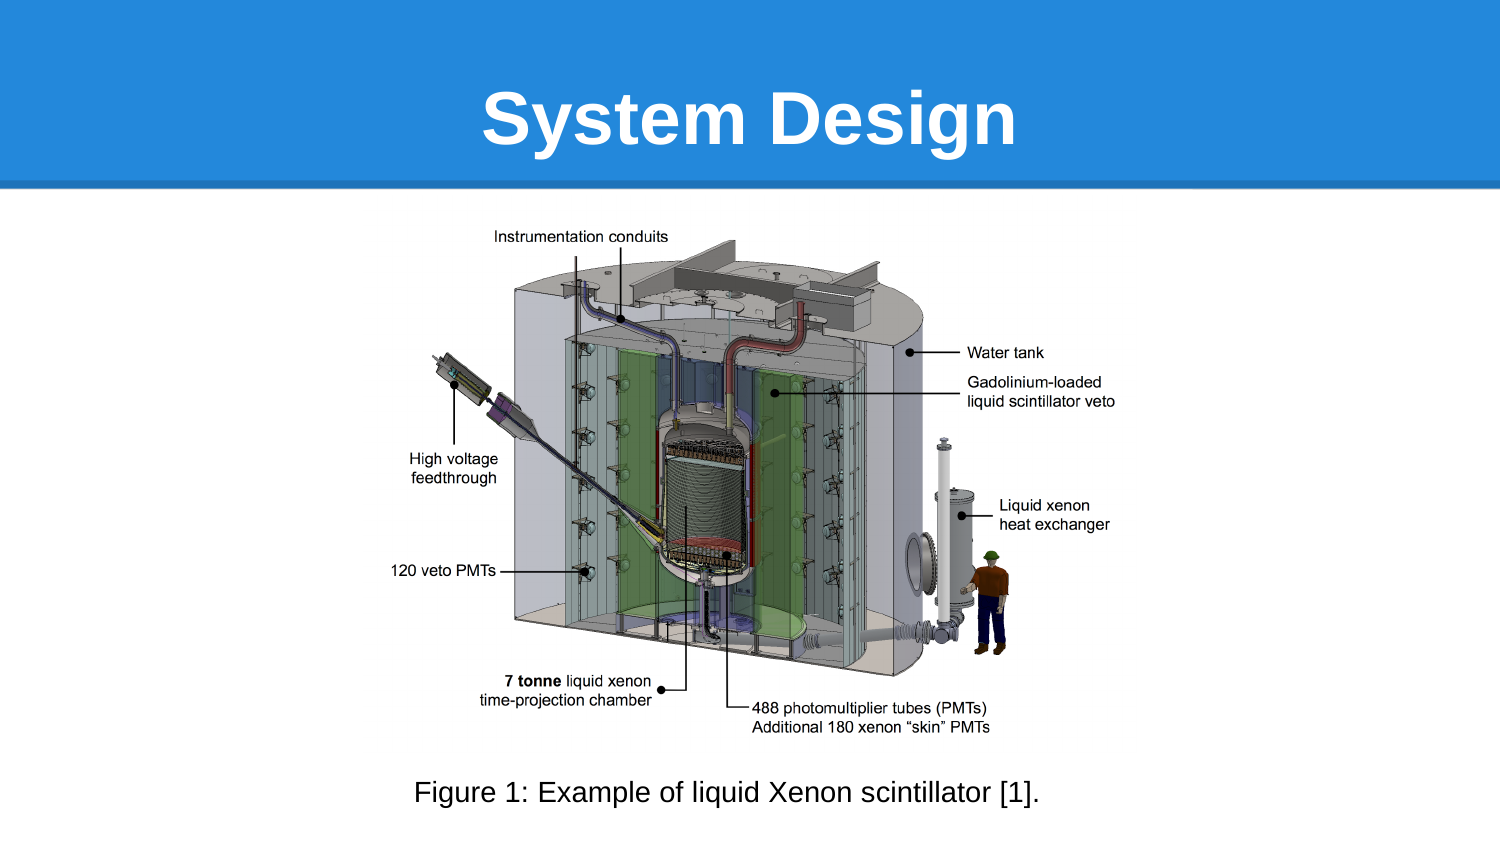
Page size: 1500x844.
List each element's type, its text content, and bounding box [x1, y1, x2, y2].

title System Design [75, 33, 1425, 175]
text_box Figure 1: Example of liquid Xenon scintillator [1]. [399, 758, 1101, 812]
picture [363, 195, 1137, 753]
